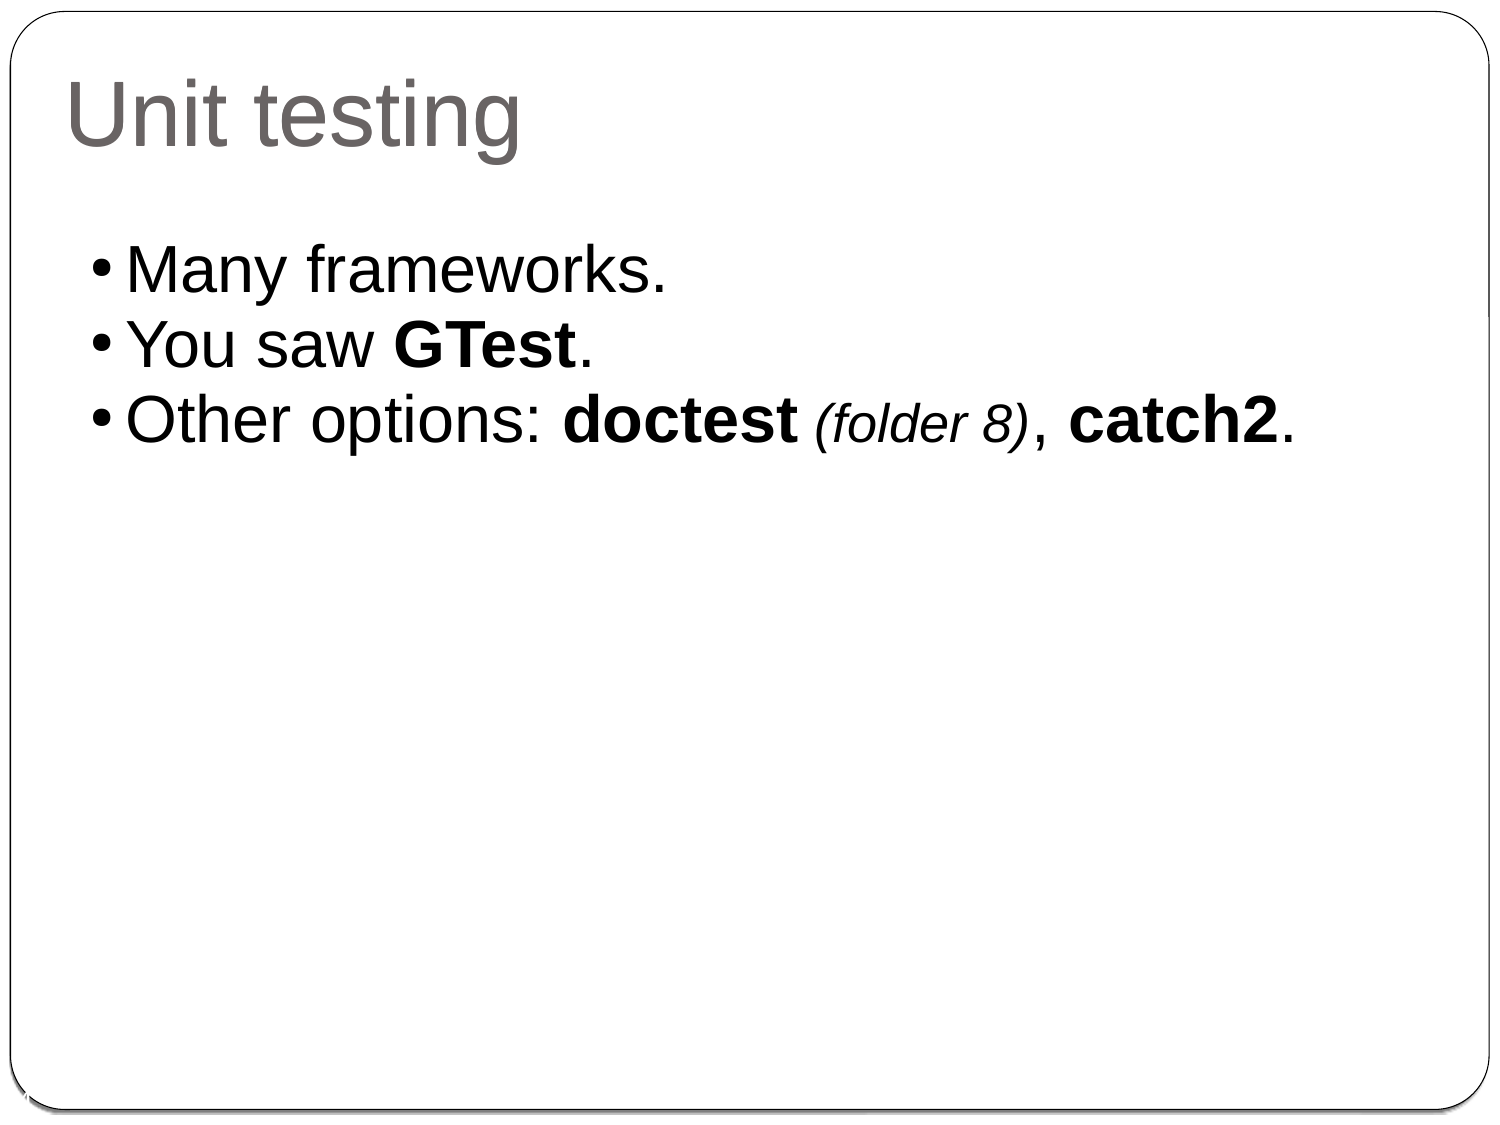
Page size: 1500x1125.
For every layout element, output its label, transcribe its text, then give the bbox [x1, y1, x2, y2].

text_box Many frameworks. You saw GTest. Other options: doctest (folder 8), catch2. [75, 224, 1441, 480]
title Unit testing [50, 45, 1450, 181]
slide_number <number> [0, 1074, 50, 1125]
